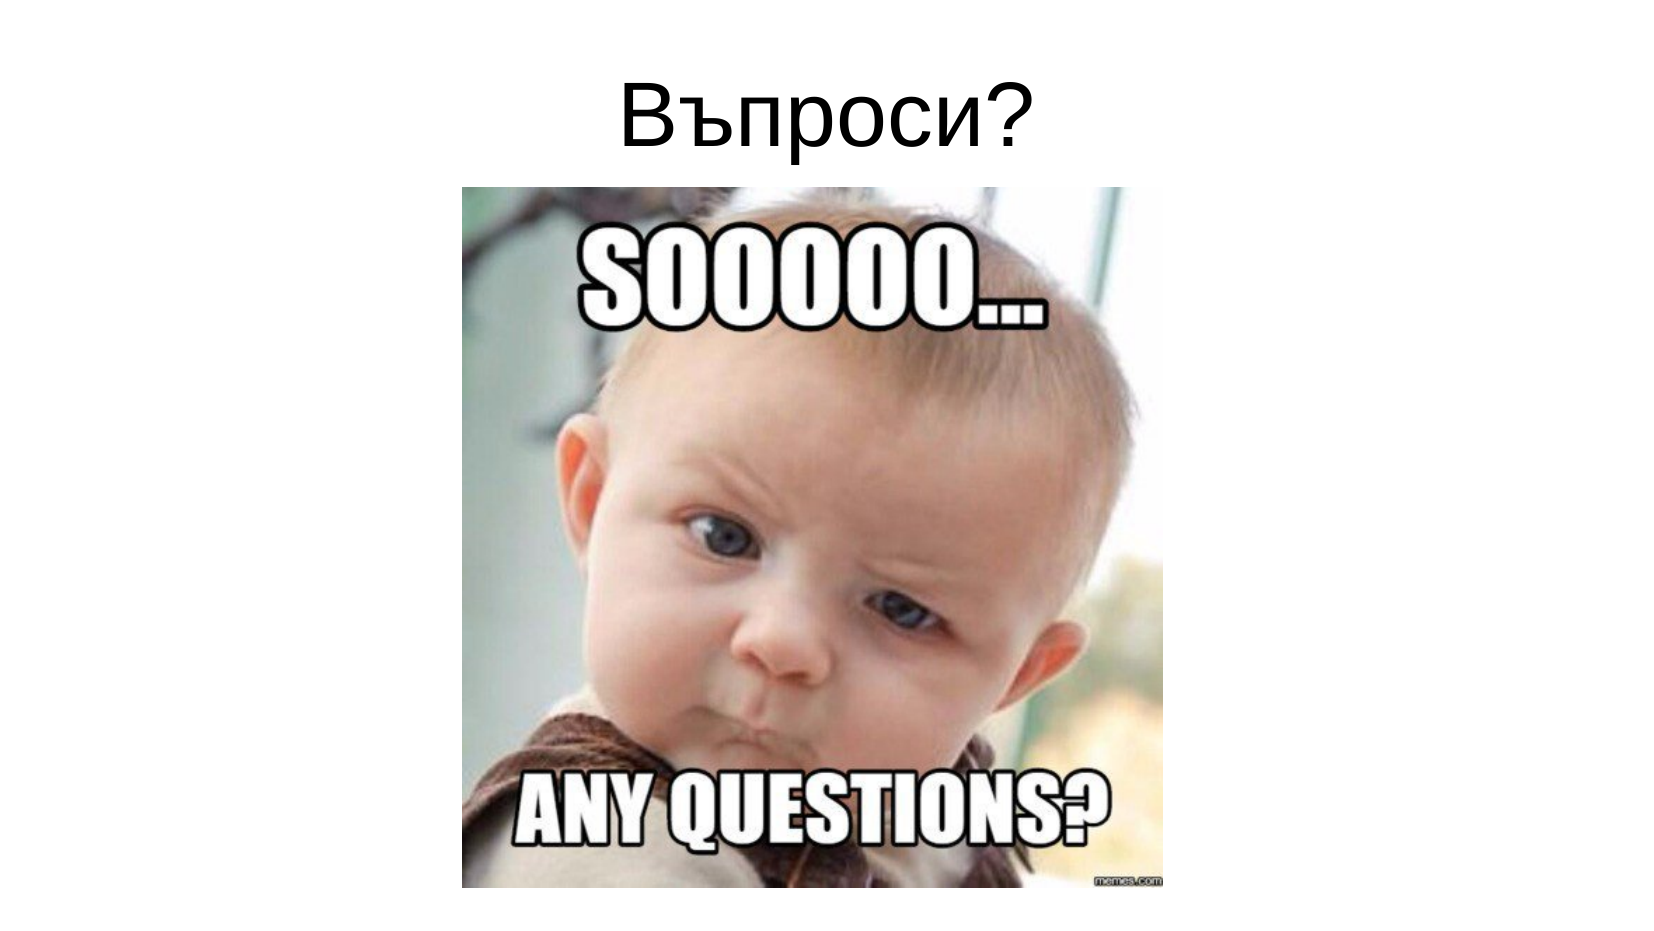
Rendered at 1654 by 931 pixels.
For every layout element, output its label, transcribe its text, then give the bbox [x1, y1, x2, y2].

picture [462, 187, 1163, 888]
title Въпроси? [82, 37, 1571, 193]
